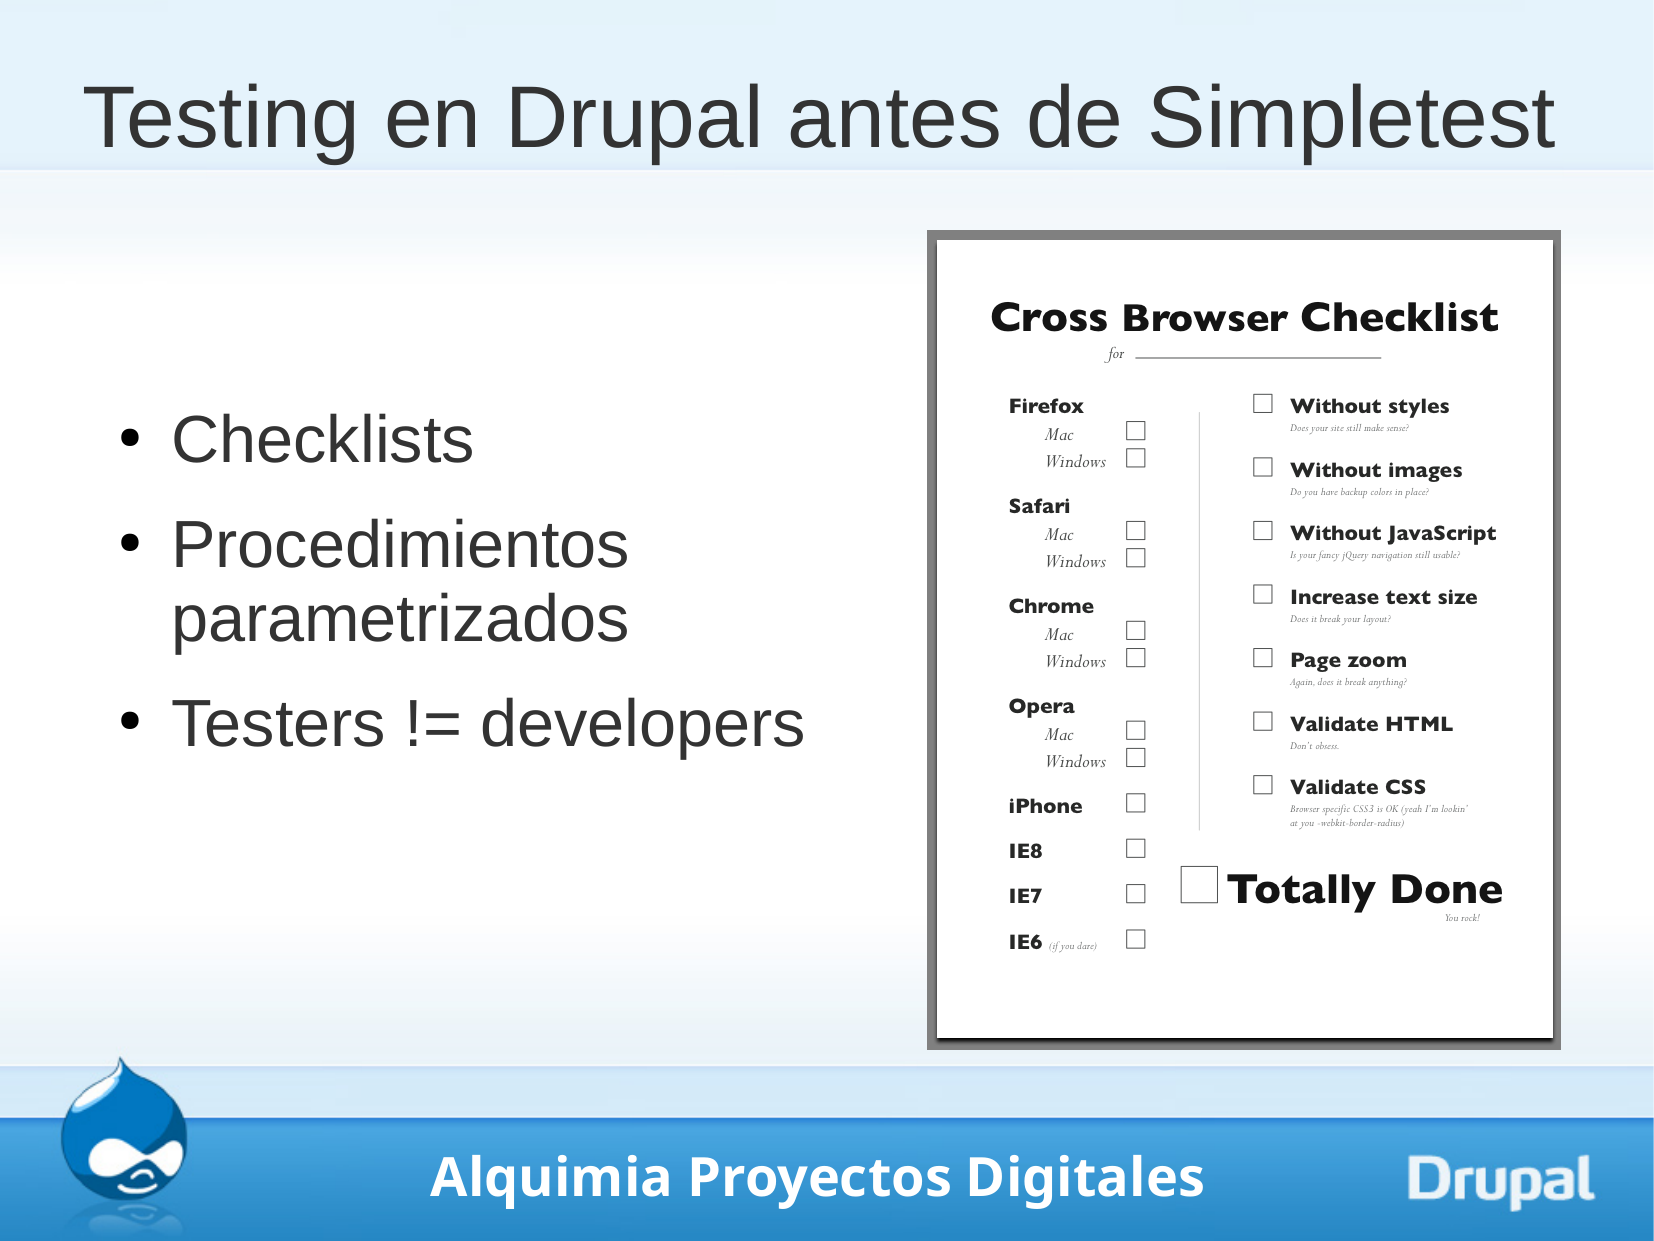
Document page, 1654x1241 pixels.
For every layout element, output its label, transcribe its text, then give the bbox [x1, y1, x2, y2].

picture [0, 0, 1654, 1241]
text_box Alquimia Proyectos Digitales [355, 1119, 1281, 1232]
list Checklists Procedimientos parametrizados Testers != developers [100, 402, 827, 809]
title Testing en Drupal antes de Simpletest [82, 23, 1571, 212]
